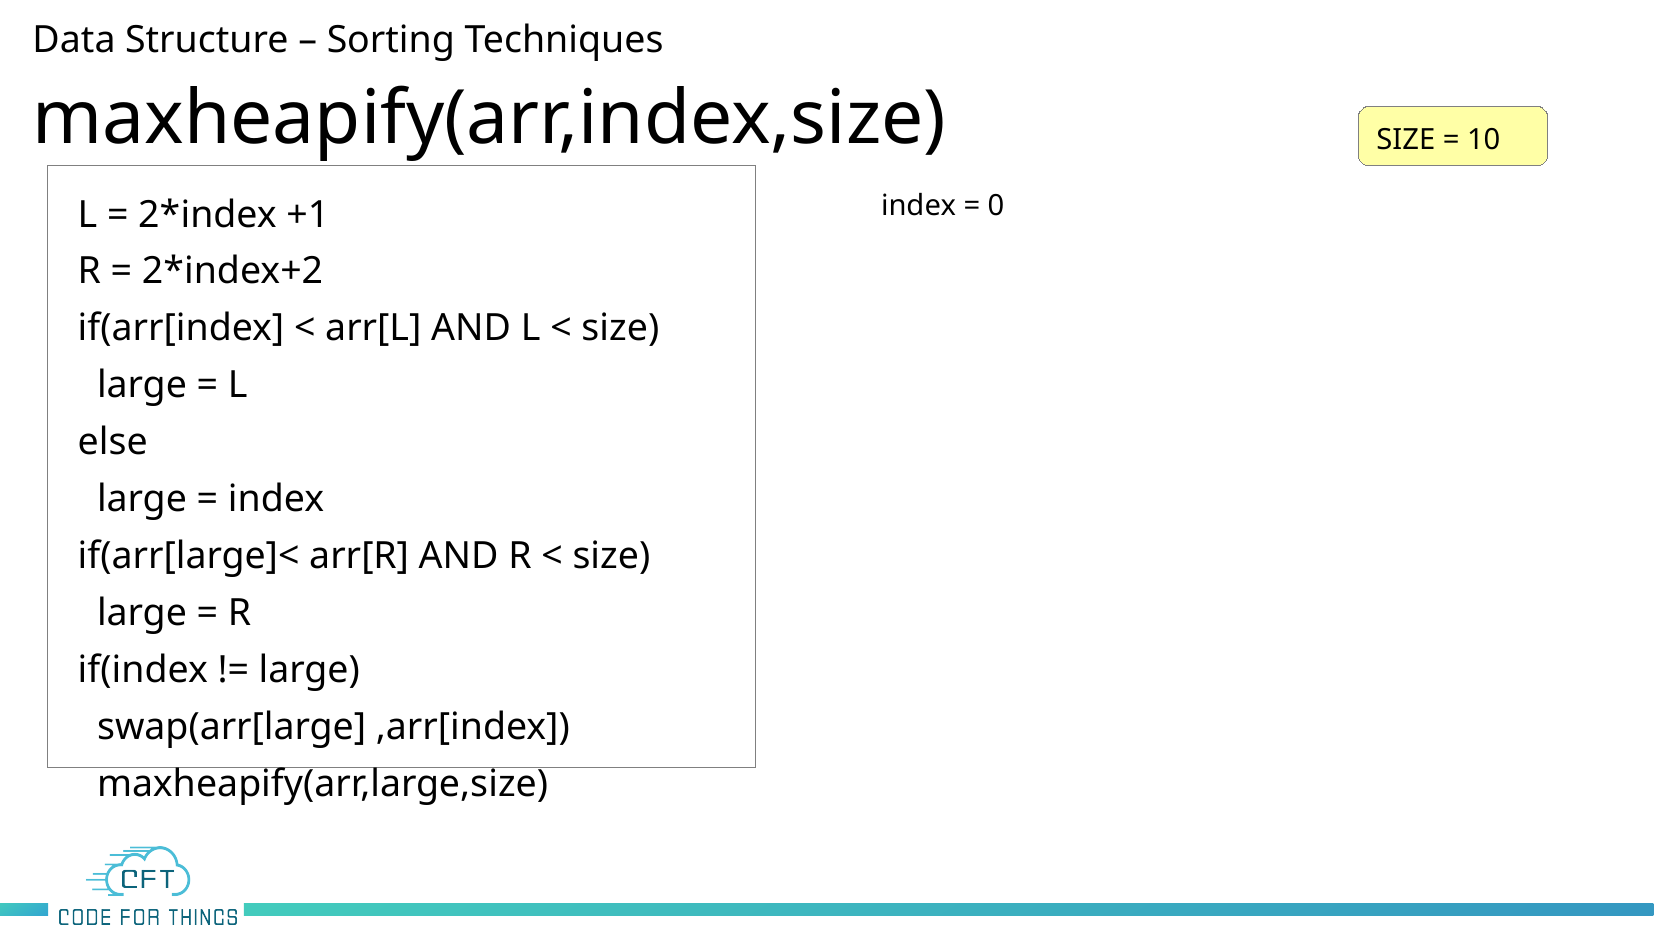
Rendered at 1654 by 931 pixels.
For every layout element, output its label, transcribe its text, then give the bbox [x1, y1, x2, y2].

text_box [47, 166, 756, 768]
text_box L = 2*index +1 R = 2*index+2 if(arr[index] < arr[L] AND L < size) large = L else large = index if(arr[large]< arr[R] AND R < size) large = R if(index != large) swap(arr[large] ,arr[index]) maxheapify(arr,large,size) [53, 179, 756, 733]
text_box [489, 733, 499, 737]
text_box [1358, 106, 1548, 166]
text_box SIZE = 10 [1361, 110, 1542, 160]
text_box [172, 733, 182, 737]
text_box [315, 733, 325, 737]
picture [59, 846, 237, 925]
text_box index = 0 [830, 177, 1075, 227]
title Data Structure – Sorting Techniques maxheapify(arr,index,size) [32, 12, 1184, 166]
